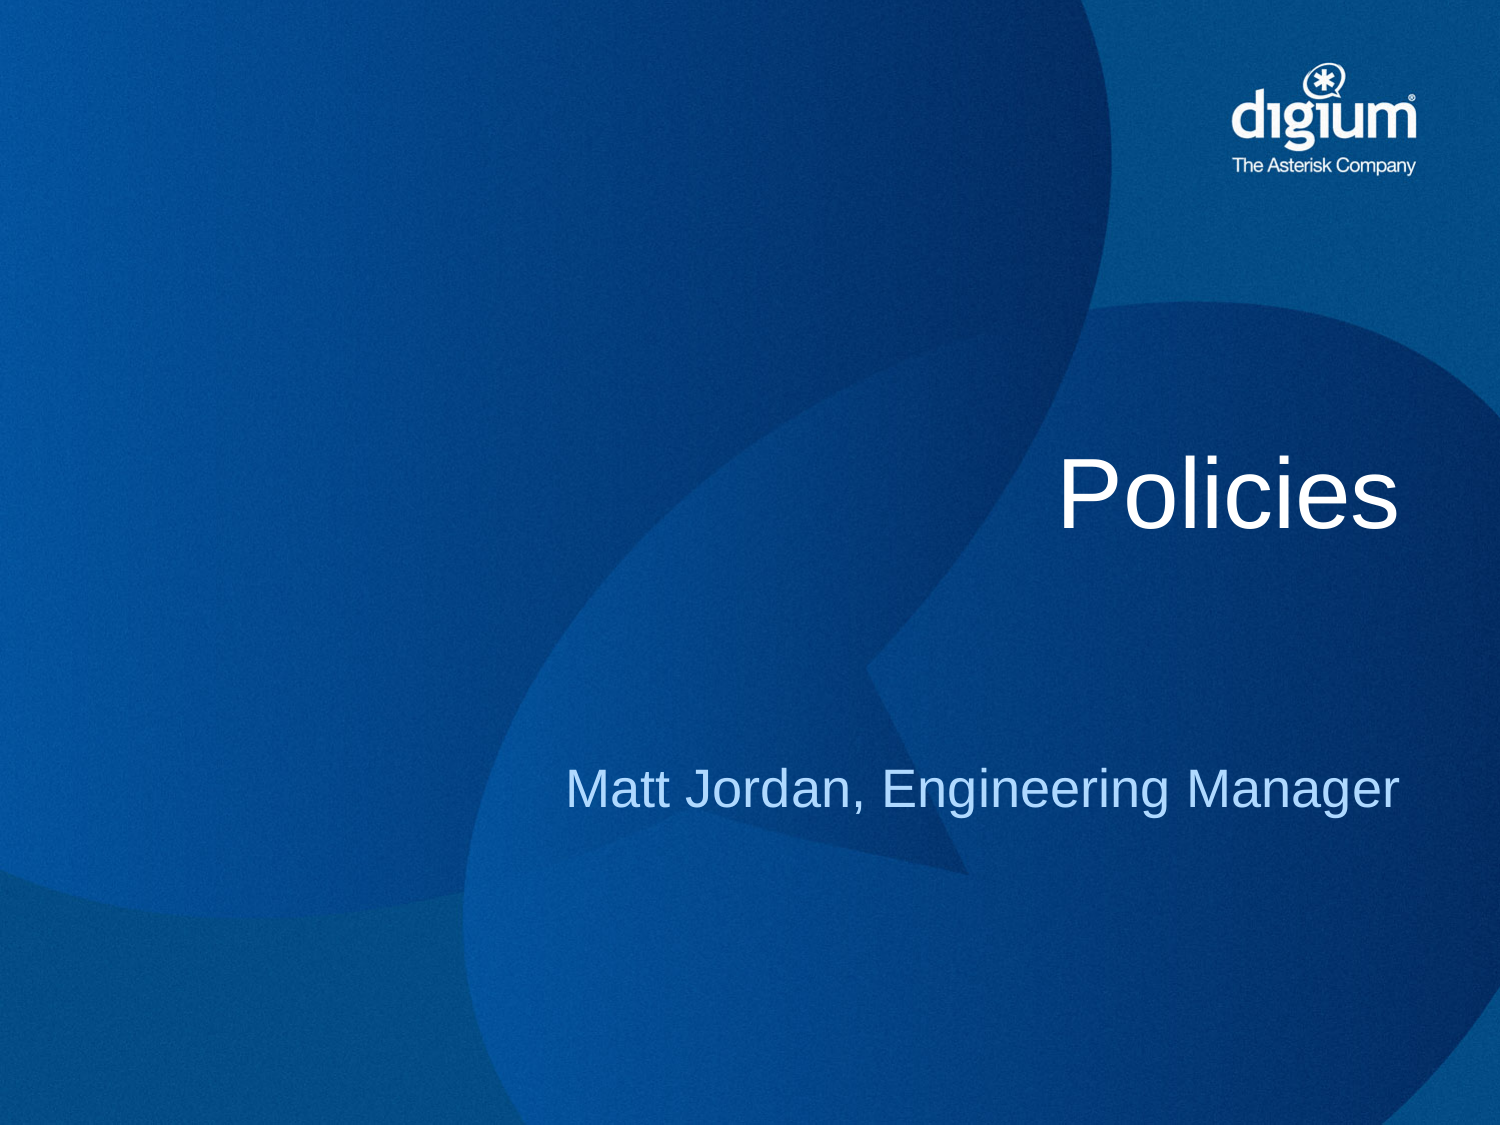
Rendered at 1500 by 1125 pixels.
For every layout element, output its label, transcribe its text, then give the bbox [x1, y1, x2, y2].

text_box Matt Jordan, Engineering Manager [204, 758, 1402, 830]
title Policies [201, 442, 1402, 665]
picture [0, 0, 1500, 1125]
